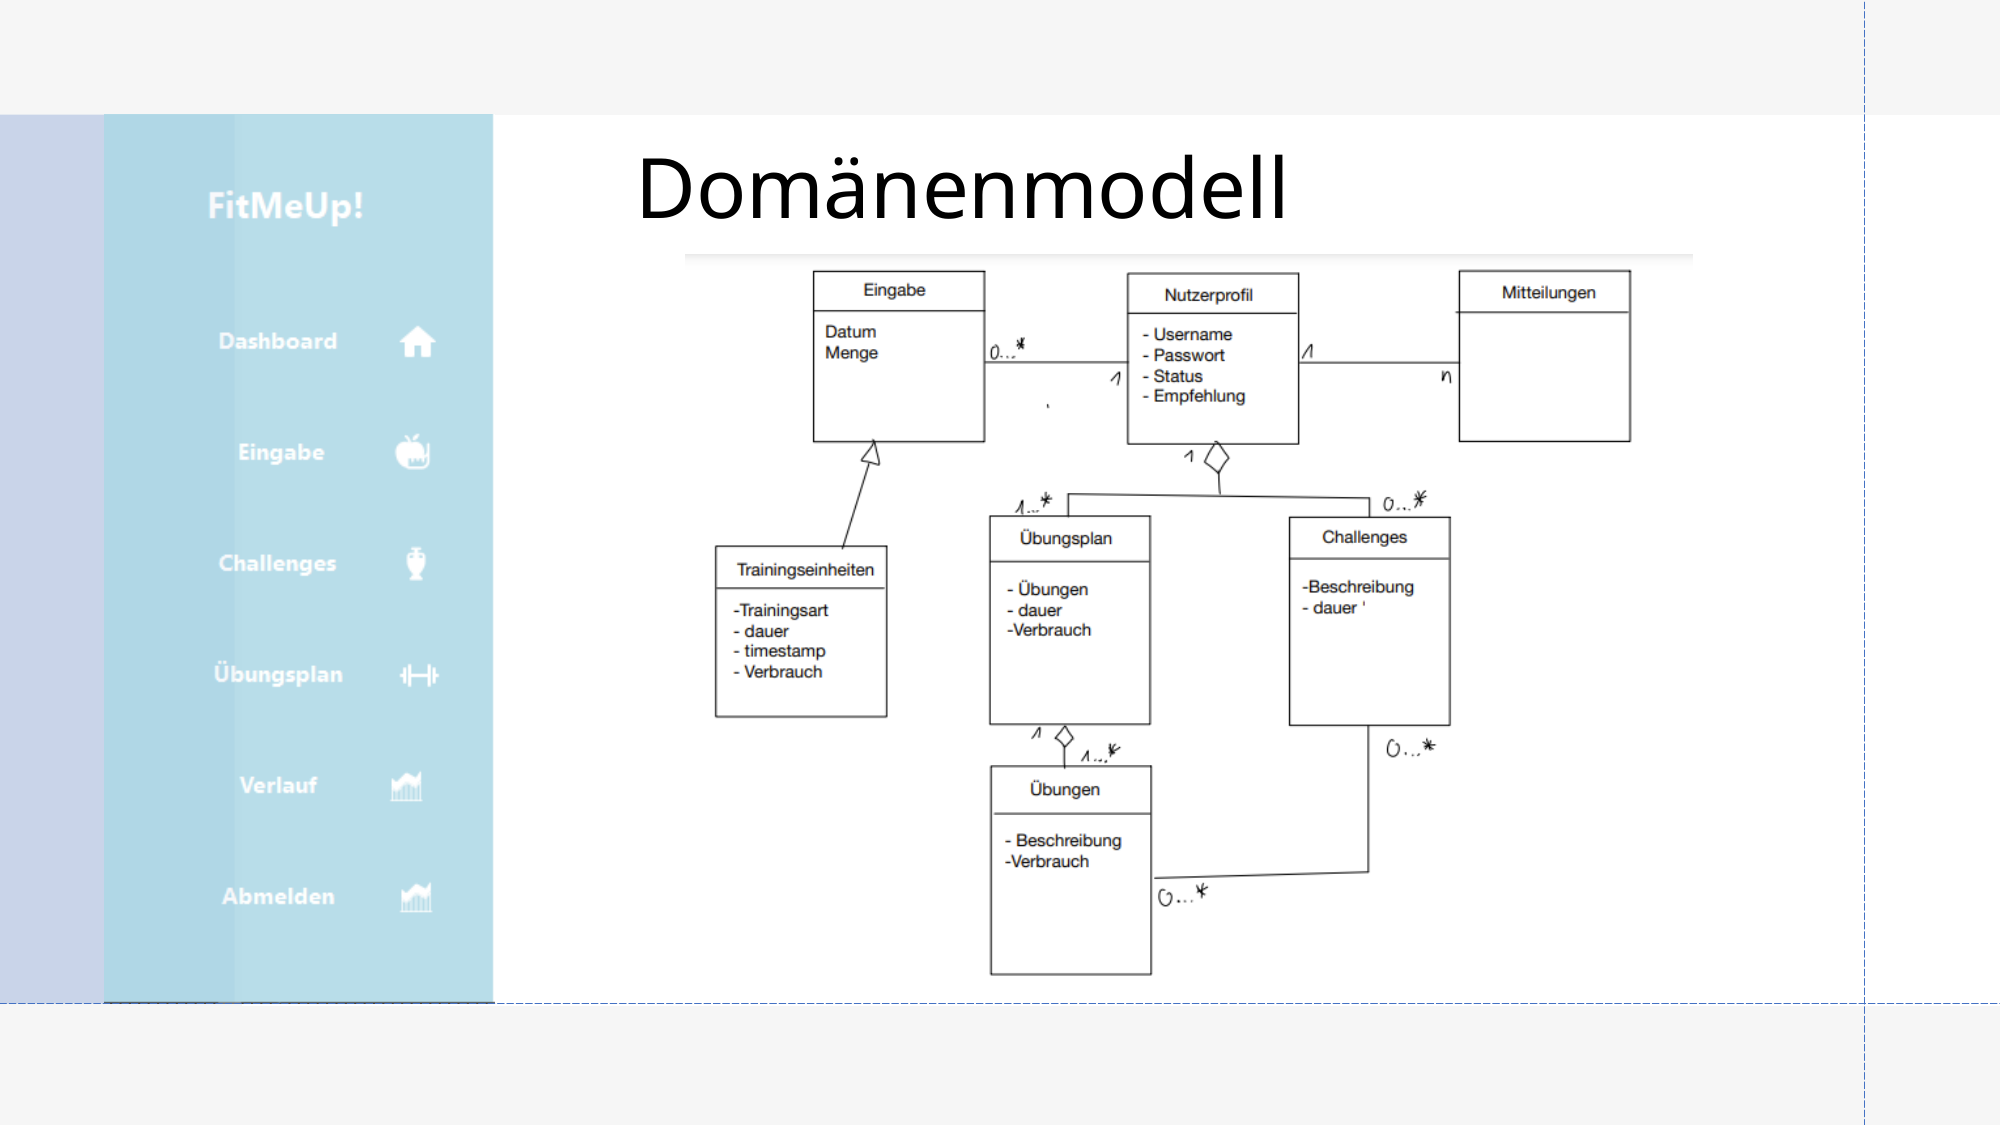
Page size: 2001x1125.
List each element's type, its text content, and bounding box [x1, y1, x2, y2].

title Domänenmodell [620, 88, 1693, 244]
text_box [0, 0, 2000, 1125]
picture [104, 114, 495, 1004]
picture [685, 254, 1693, 1002]
